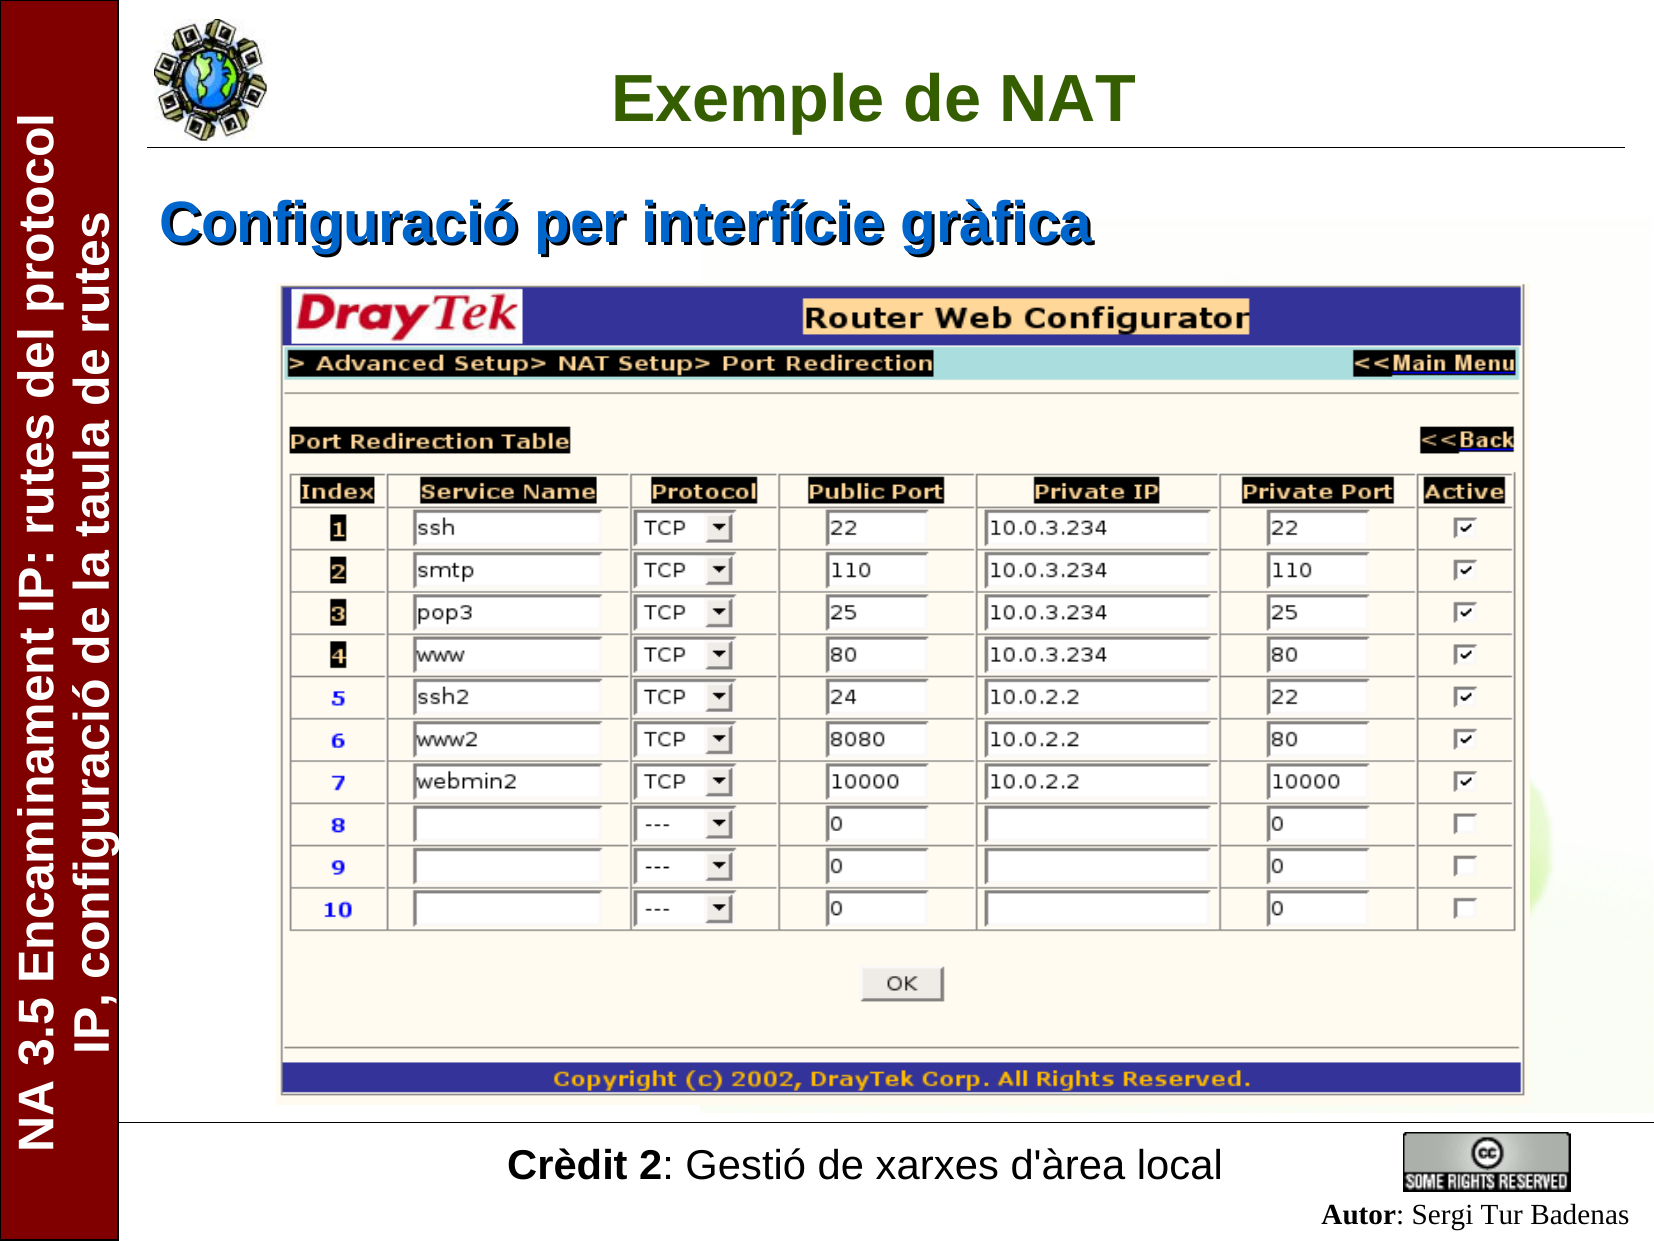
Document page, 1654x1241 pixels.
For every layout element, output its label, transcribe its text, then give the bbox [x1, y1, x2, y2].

picture [276, 217, 1654, 1113]
picture [154, 19, 268, 49]
title Exemple de NAT [129, 49, 1619, 148]
picture [1403, 1132, 1571, 1192]
list Configuració per interfície gràfica [141, 189, 1630, 1025]
